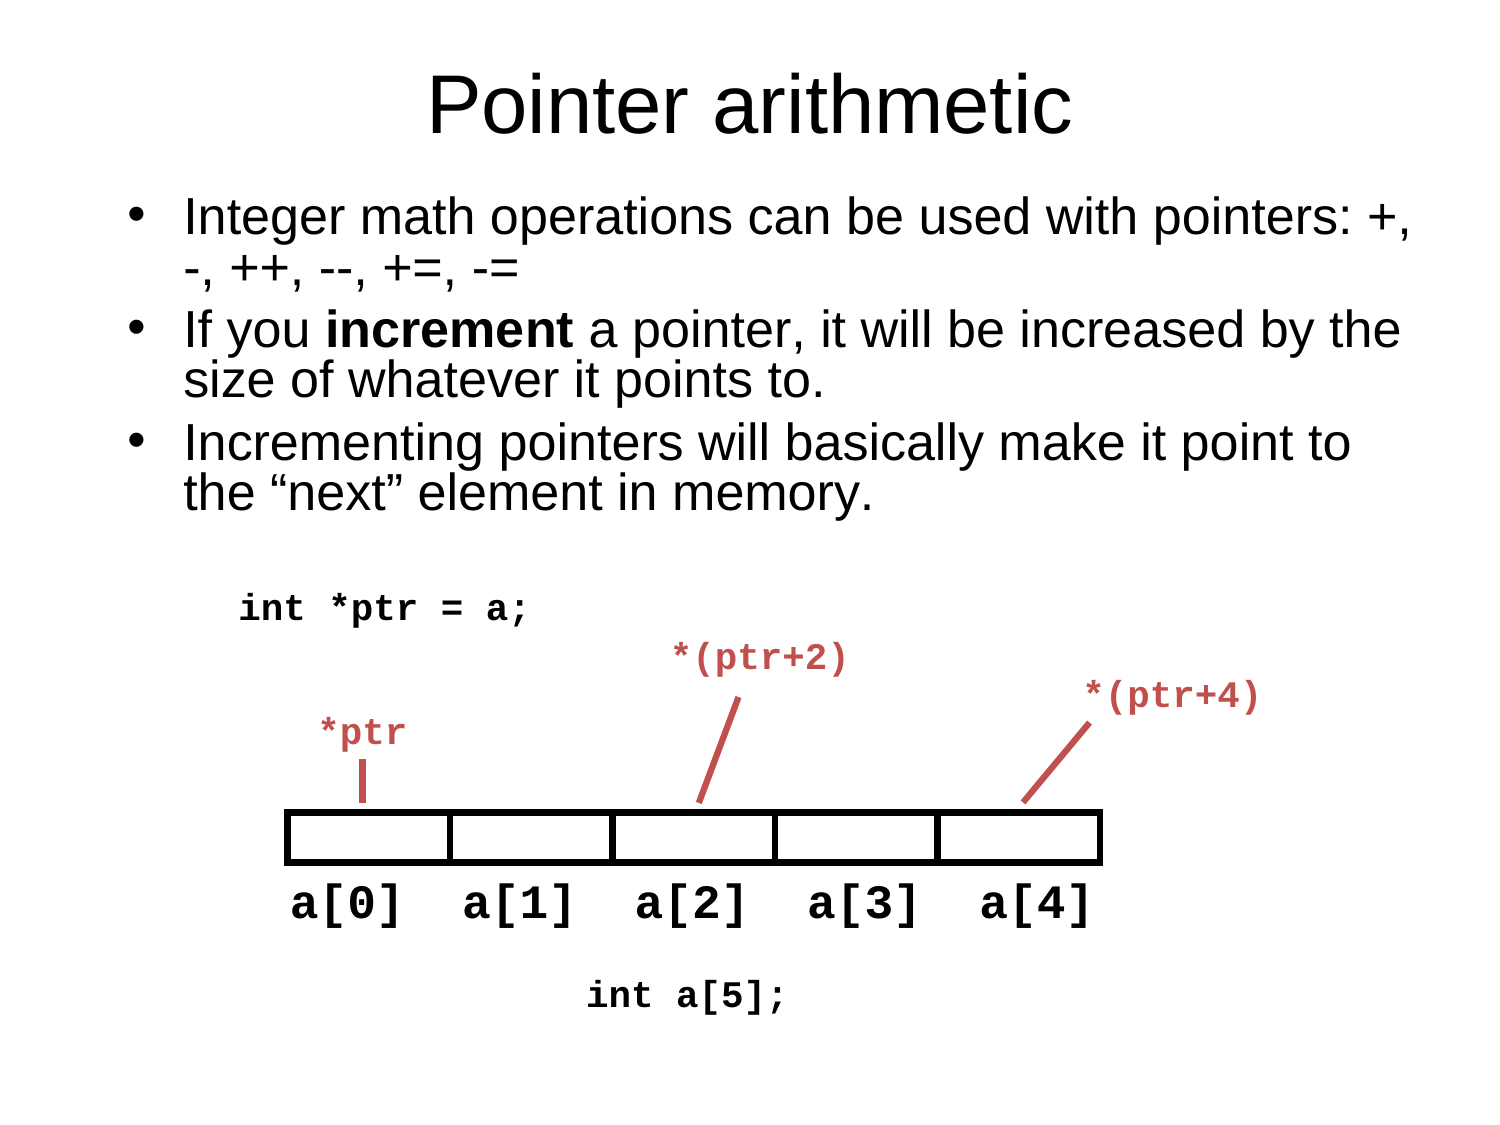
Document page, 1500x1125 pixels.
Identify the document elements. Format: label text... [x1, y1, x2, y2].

text_box int *ptr = a; [223, 574, 546, 636]
text_box a[0] a[1] a[2] a[3] a[4] [275, 862, 1251, 936]
text_box *(ptr+4) [1067, 662, 1278, 723]
text_box int a[5]; [571, 962, 804, 1023]
text_box *ptr [302, 699, 423, 761]
text_box Integer math operations can be used with pointers: +, -, ++, --, +=, -= If you increment a pointer, it will be increased by the size of whatever it points to. Incrementing pointers will basically make it point to the “next” element in memory. [112, 187, 1438, 538]
title Pointer arithmetic [112, 49, 1388, 150]
text_box *(ptr+2) [655, 624, 865, 686]
